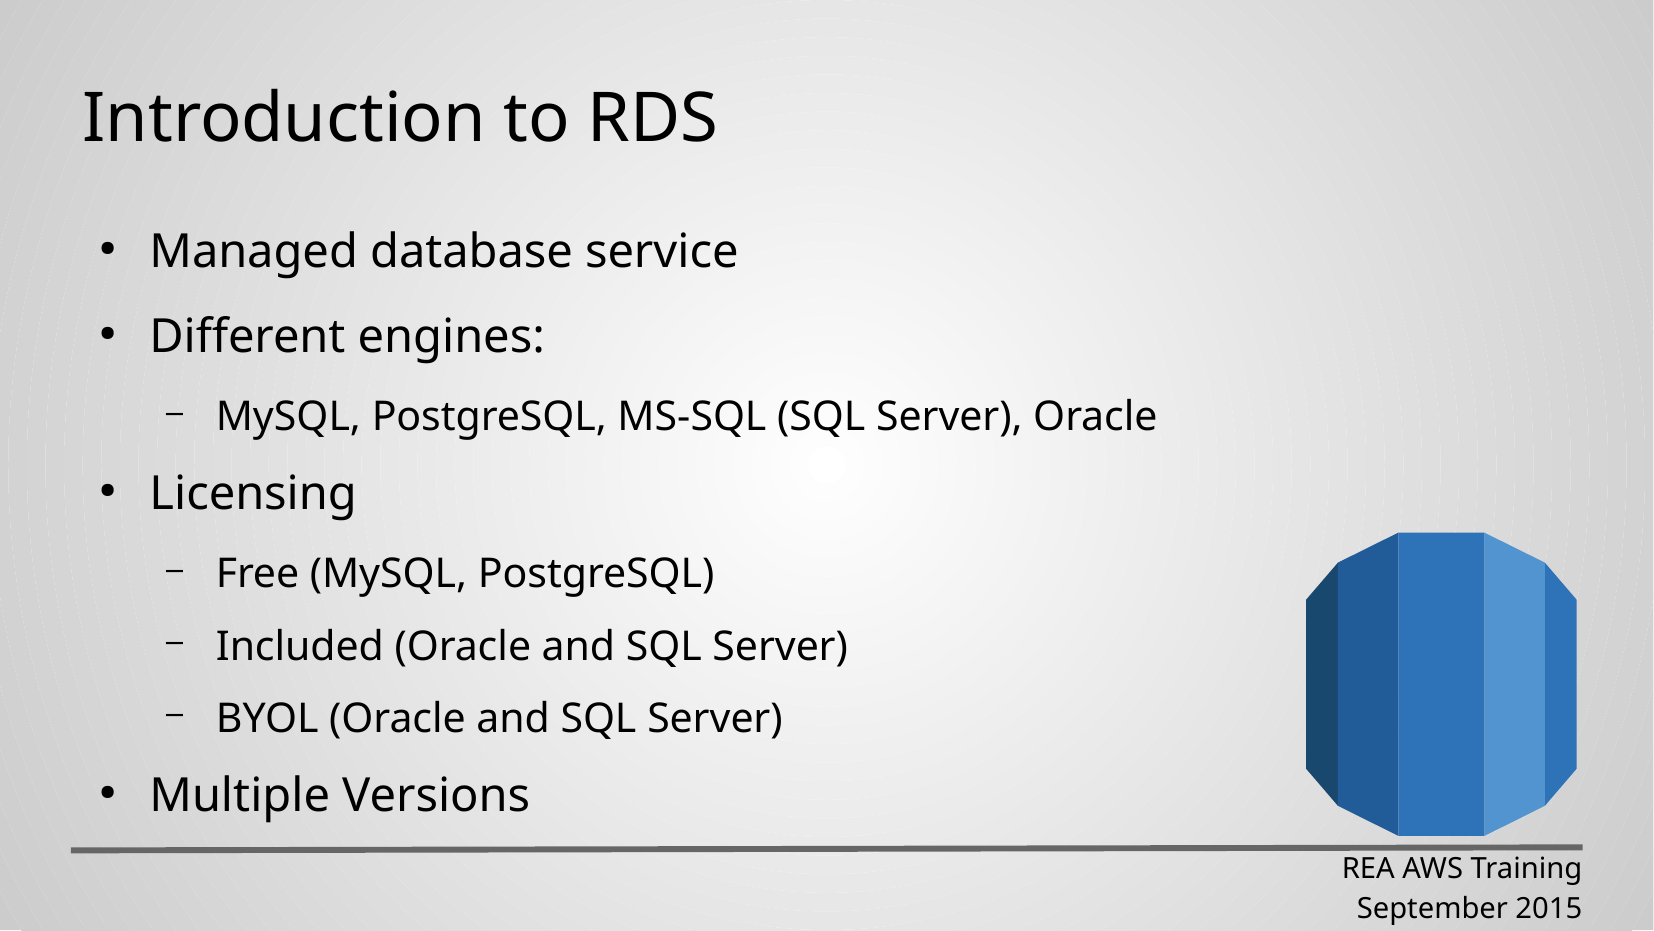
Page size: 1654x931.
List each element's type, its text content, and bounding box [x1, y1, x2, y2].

list Managed database service Different engines: MySQL, PostgreSQL, MS-SQL (SQL Server), Oracle Licensing Free (MySQL, PostgreSQL) Included (Oracle and SQL Server) BYOL (Oracle and SQL Server) Multiple Versions [82, 217, 1571, 827]
picture [1299, 530, 1583, 846]
title Introduction to RDS [82, 37, 1571, 193]
